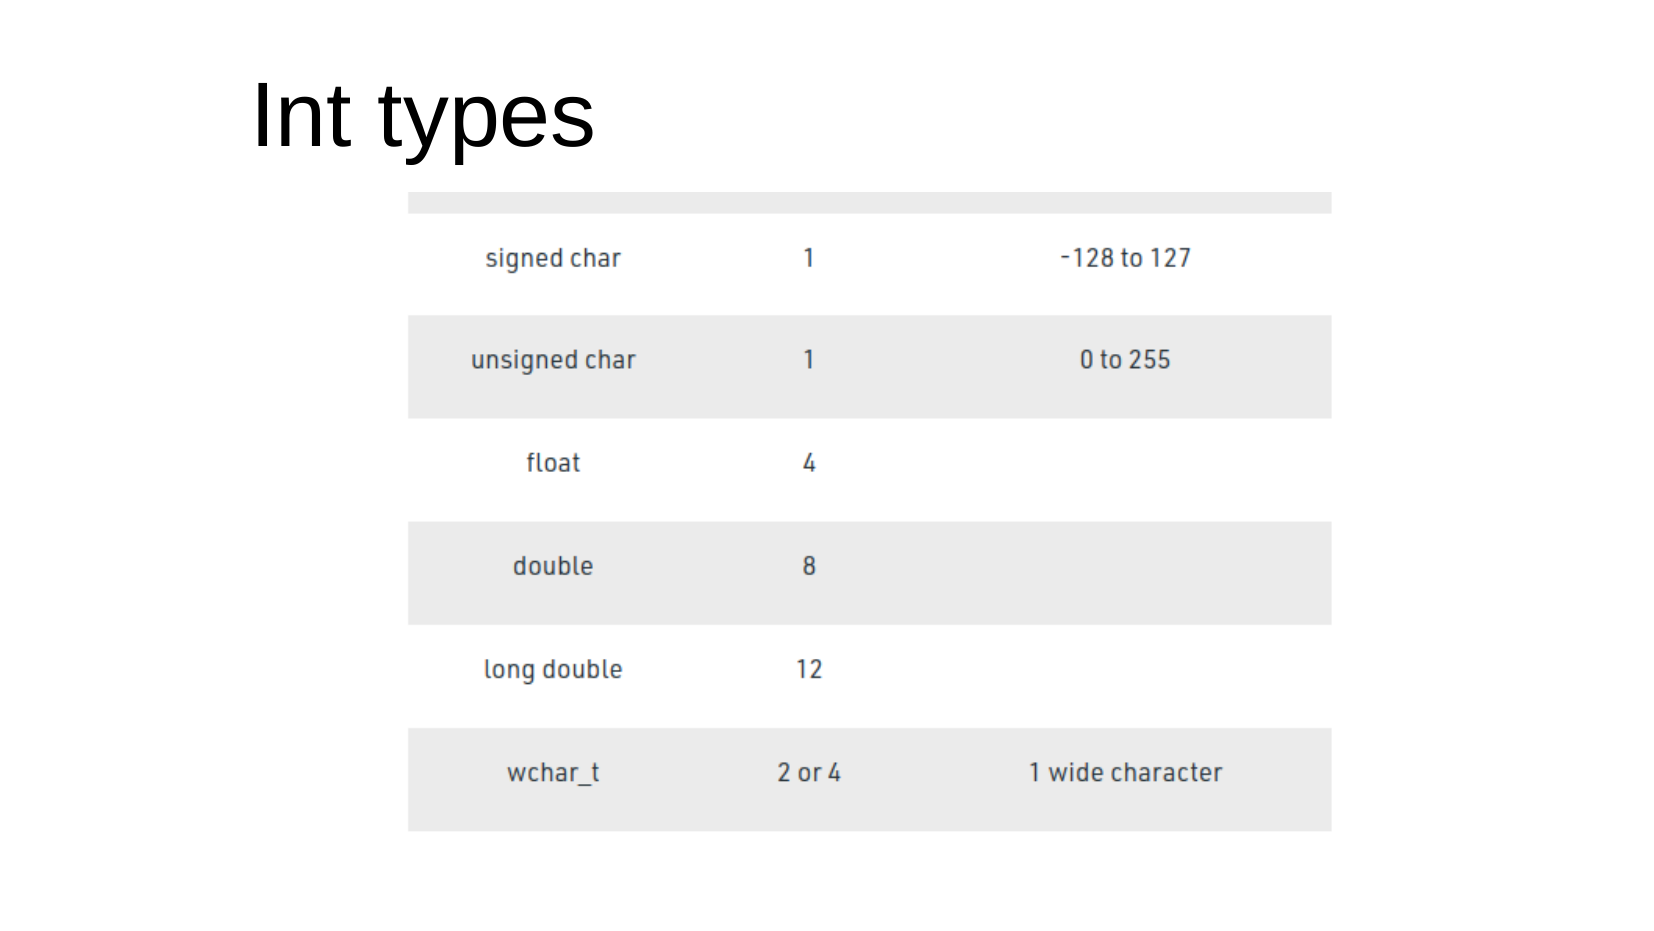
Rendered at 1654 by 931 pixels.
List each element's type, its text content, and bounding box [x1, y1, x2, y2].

picture [360, 192, 1360, 856]
title Int types [82, 37, 766, 193]
